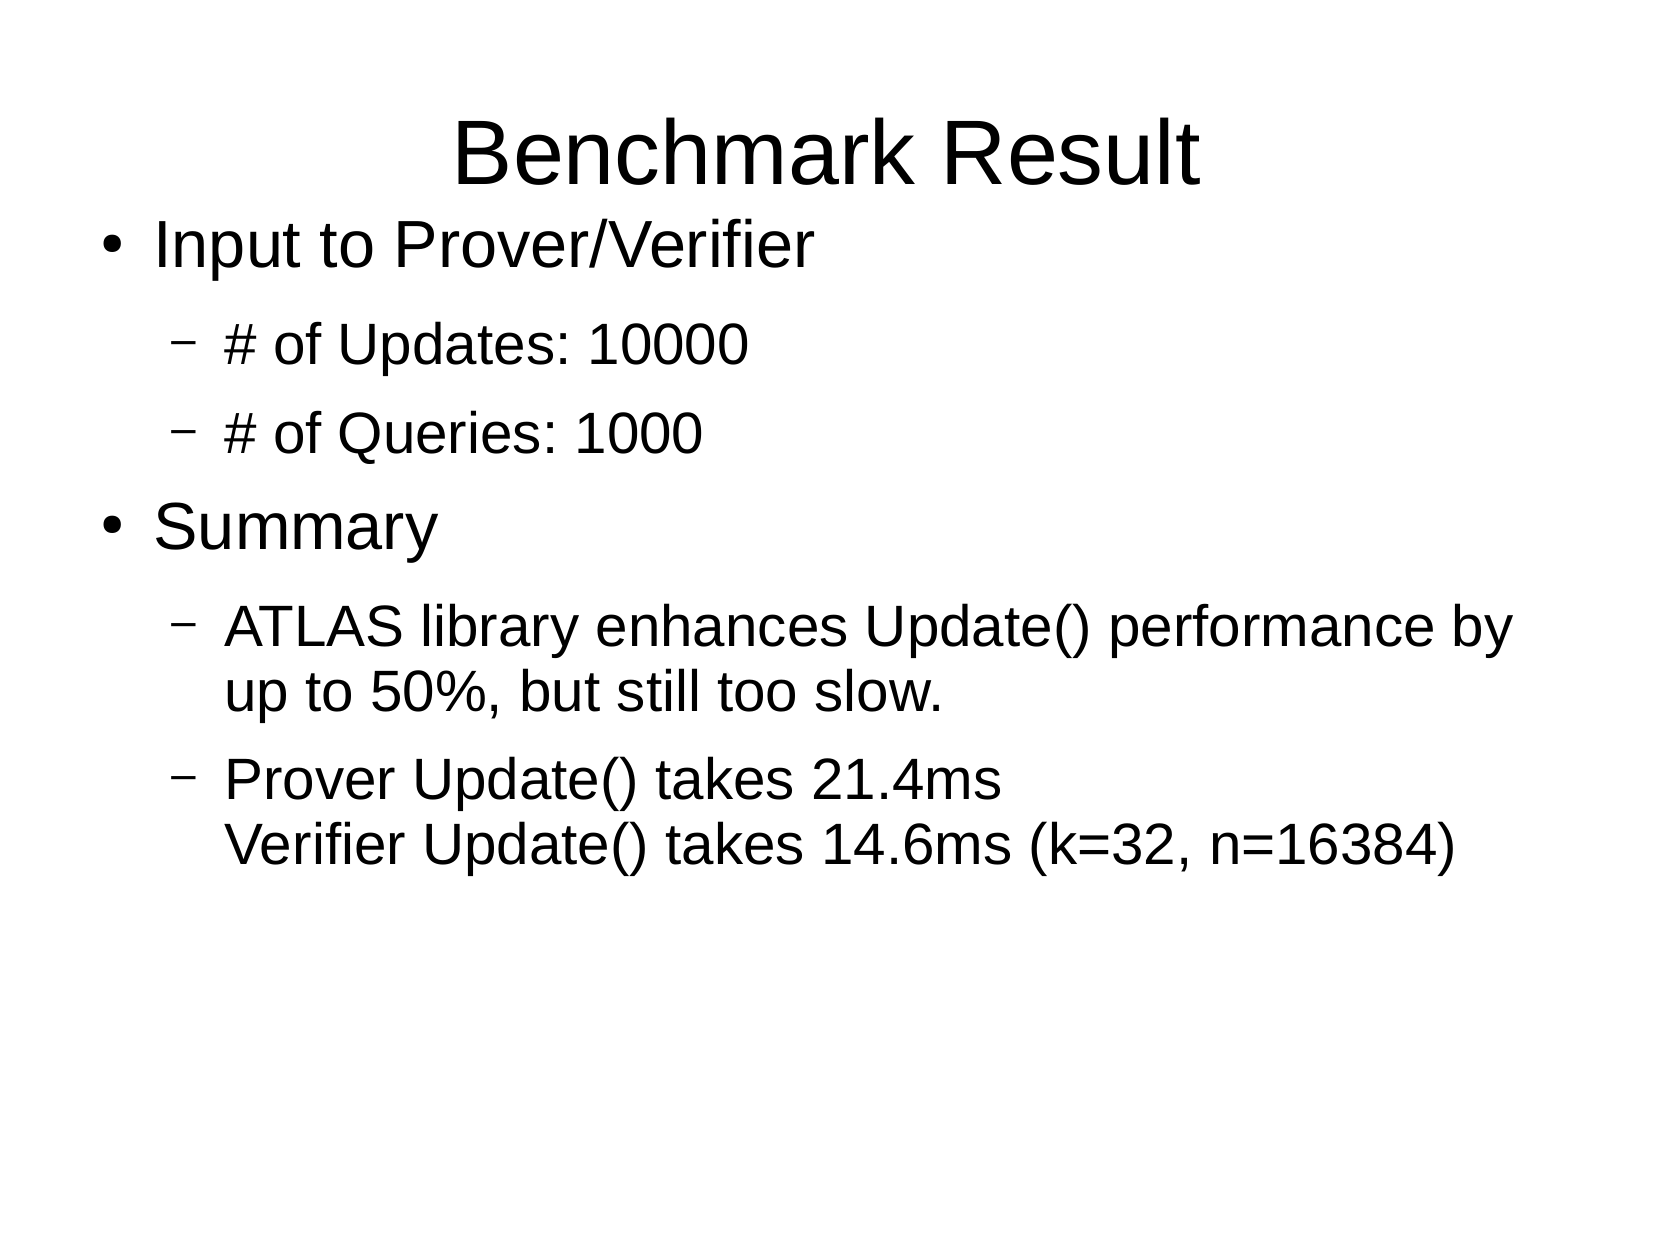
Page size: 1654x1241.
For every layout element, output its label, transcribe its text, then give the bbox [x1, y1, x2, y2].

title Benchmark Result [82, 49, 1571, 257]
list Input to Prover/Verifier # of Updates: 10000 # of Queries: 1000 Summary ATLAS library enhances Update() performance by up to 50%, but still too slow. Prover Update() takes 21.4ms Verifier Update() takes 14.6ms (k=32, n=16384) [82, 207, 1538, 927]
